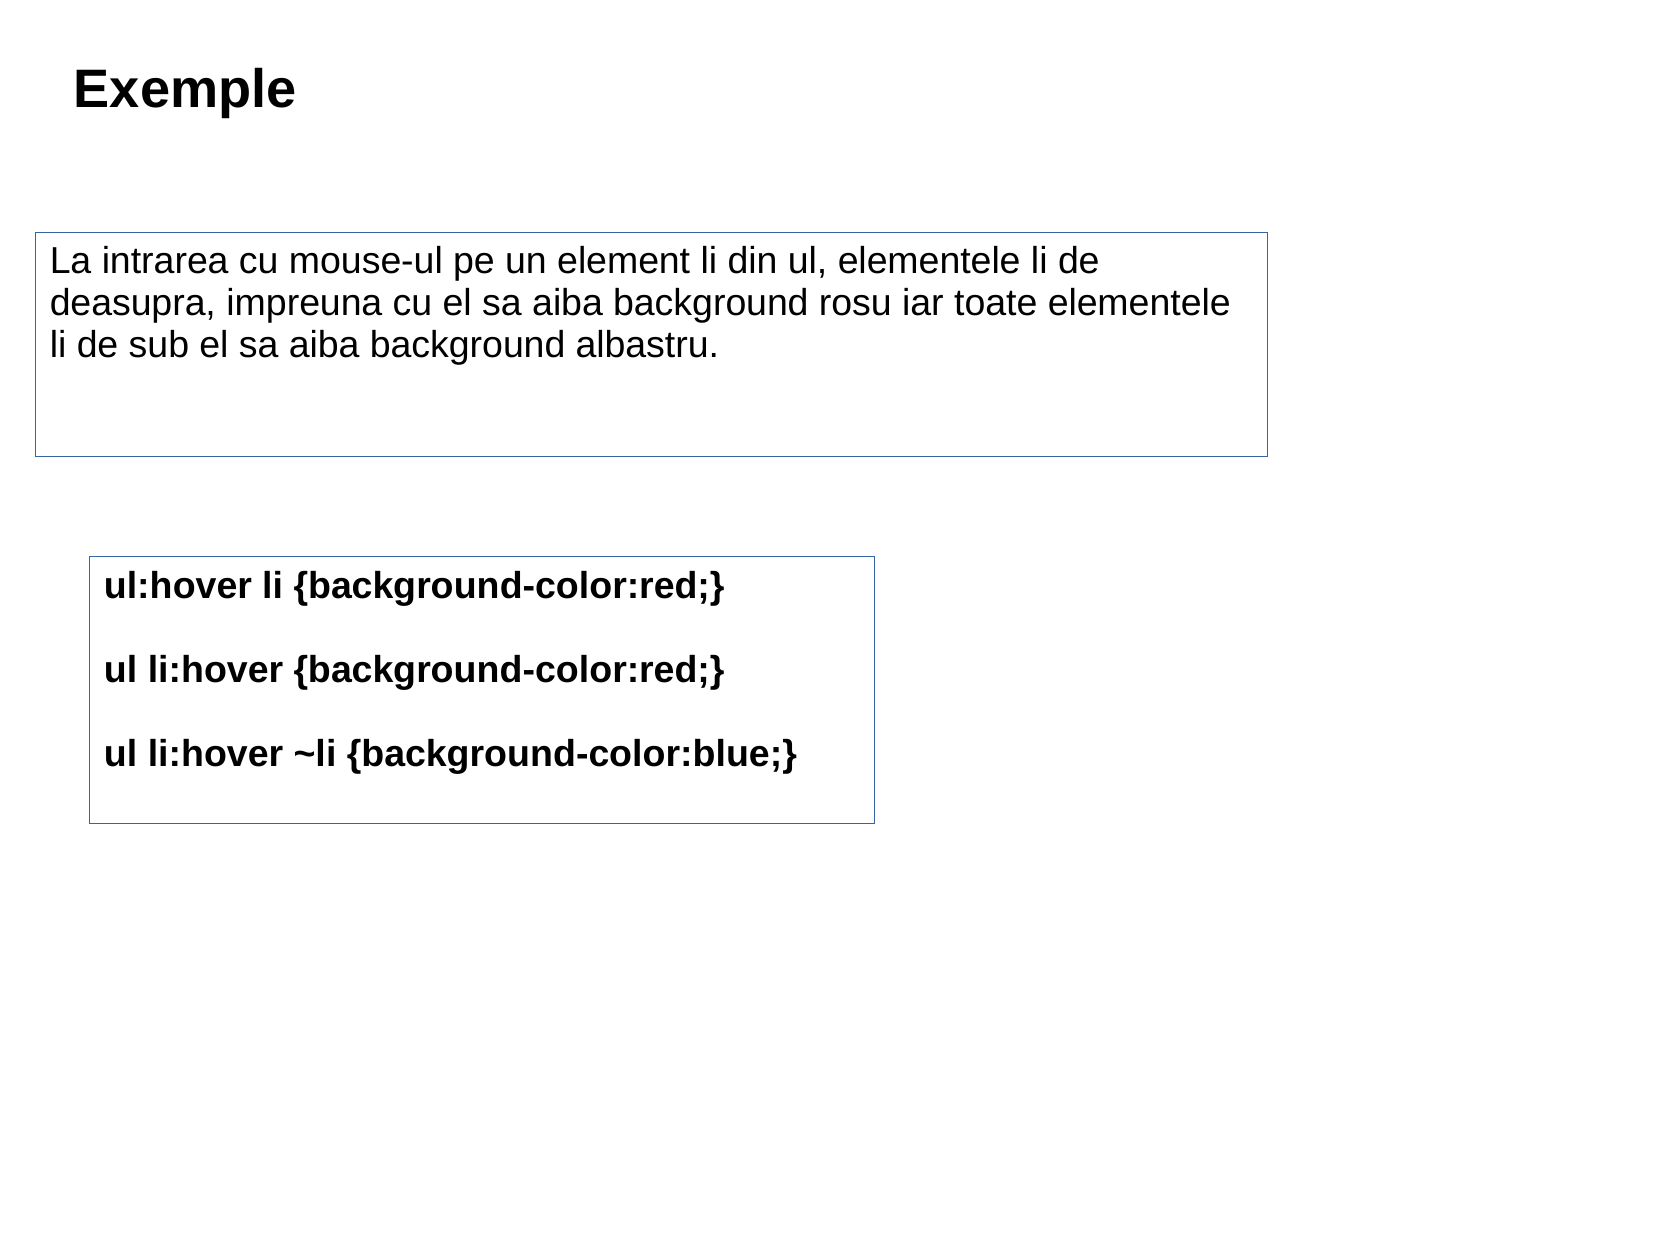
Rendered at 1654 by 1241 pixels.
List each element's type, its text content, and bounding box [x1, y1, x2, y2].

text_box ul:hover li {background-color:red;} ul li:hover {background-color:red;} ul li:hover ~li {background-color:blue;} [89, 556, 875, 824]
text_box Exemple [59, 50, 1229, 215]
text_box La intrarea cu mouse-ul pe un element li din ul, elementele li de deasupra, impreuna cu el sa aiba background rosu iar toate elementele li de sub el sa aiba background albastru. [35, 232, 1268, 457]
